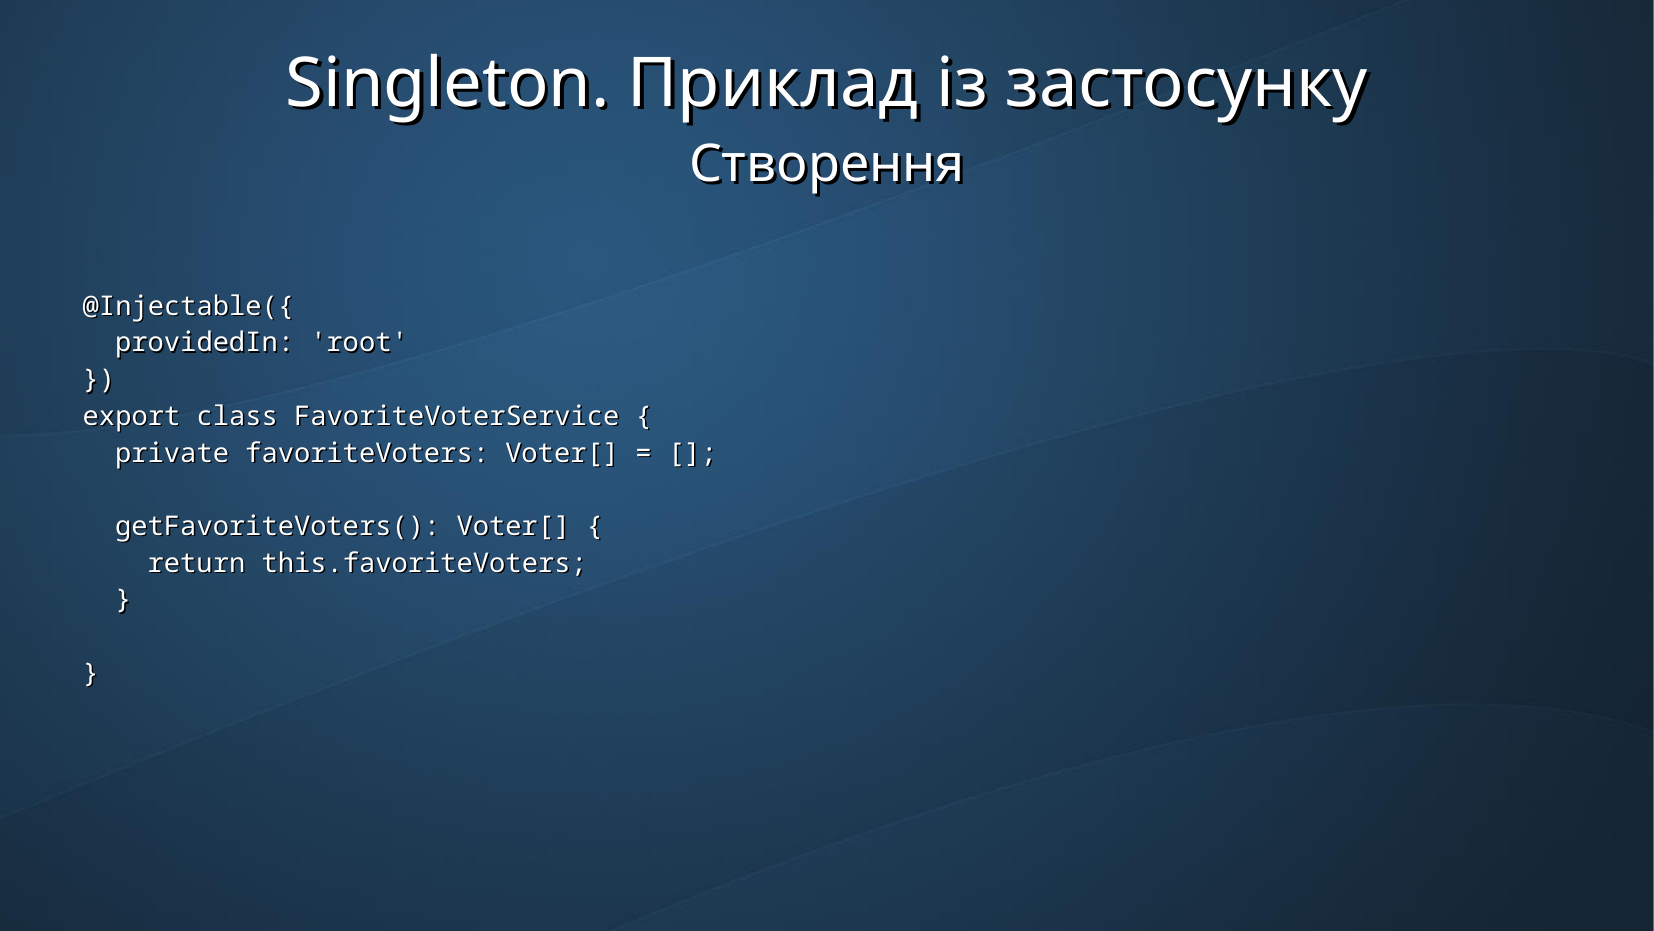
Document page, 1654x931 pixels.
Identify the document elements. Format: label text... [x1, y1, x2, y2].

picture [0, 0, 1654, 931]
subtitle @Injectable({ providedIn: 'root' }) export class FavoriteVoterService { private favoriteVoters: Voter[] = []; getFavoriteVoters(): Voter[] { return this.favoriteVoters; } } [82, 218, 1571, 759]
title Singleton. Приклад із застосунку Створення [82, 32, 1571, 198]
